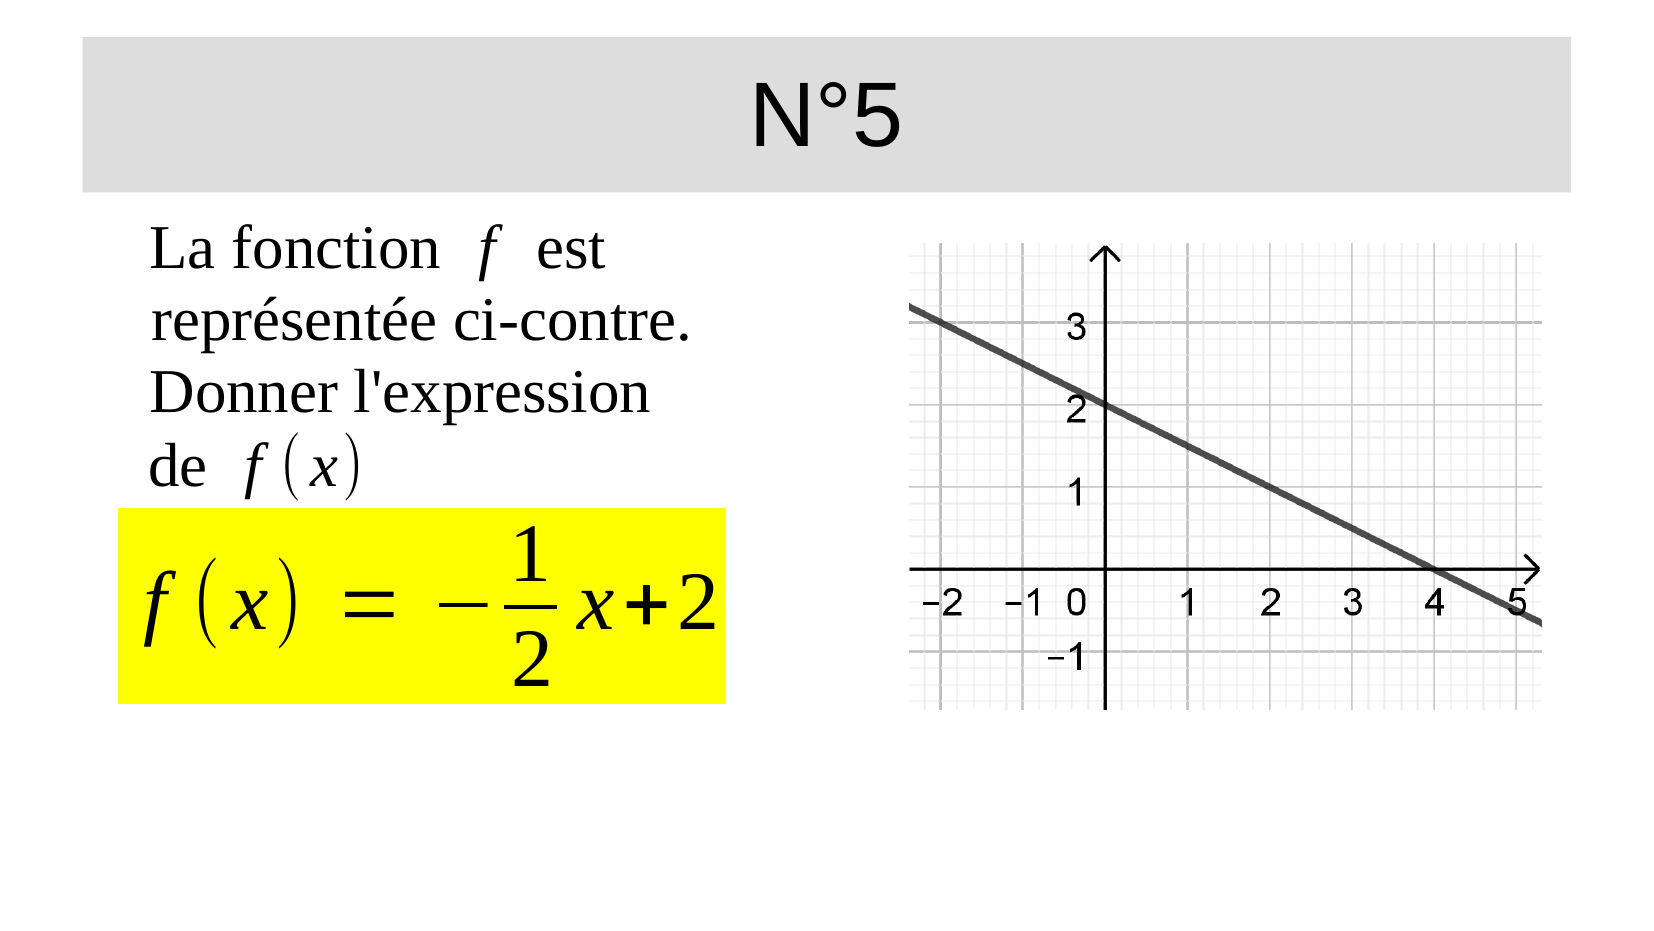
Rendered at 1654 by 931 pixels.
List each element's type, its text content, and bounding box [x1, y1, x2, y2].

picture [909, 243, 1542, 710]
chart [118, 507, 727, 705]
chart [141, 212, 716, 504]
title N°5 [82, 37, 1571, 193]
